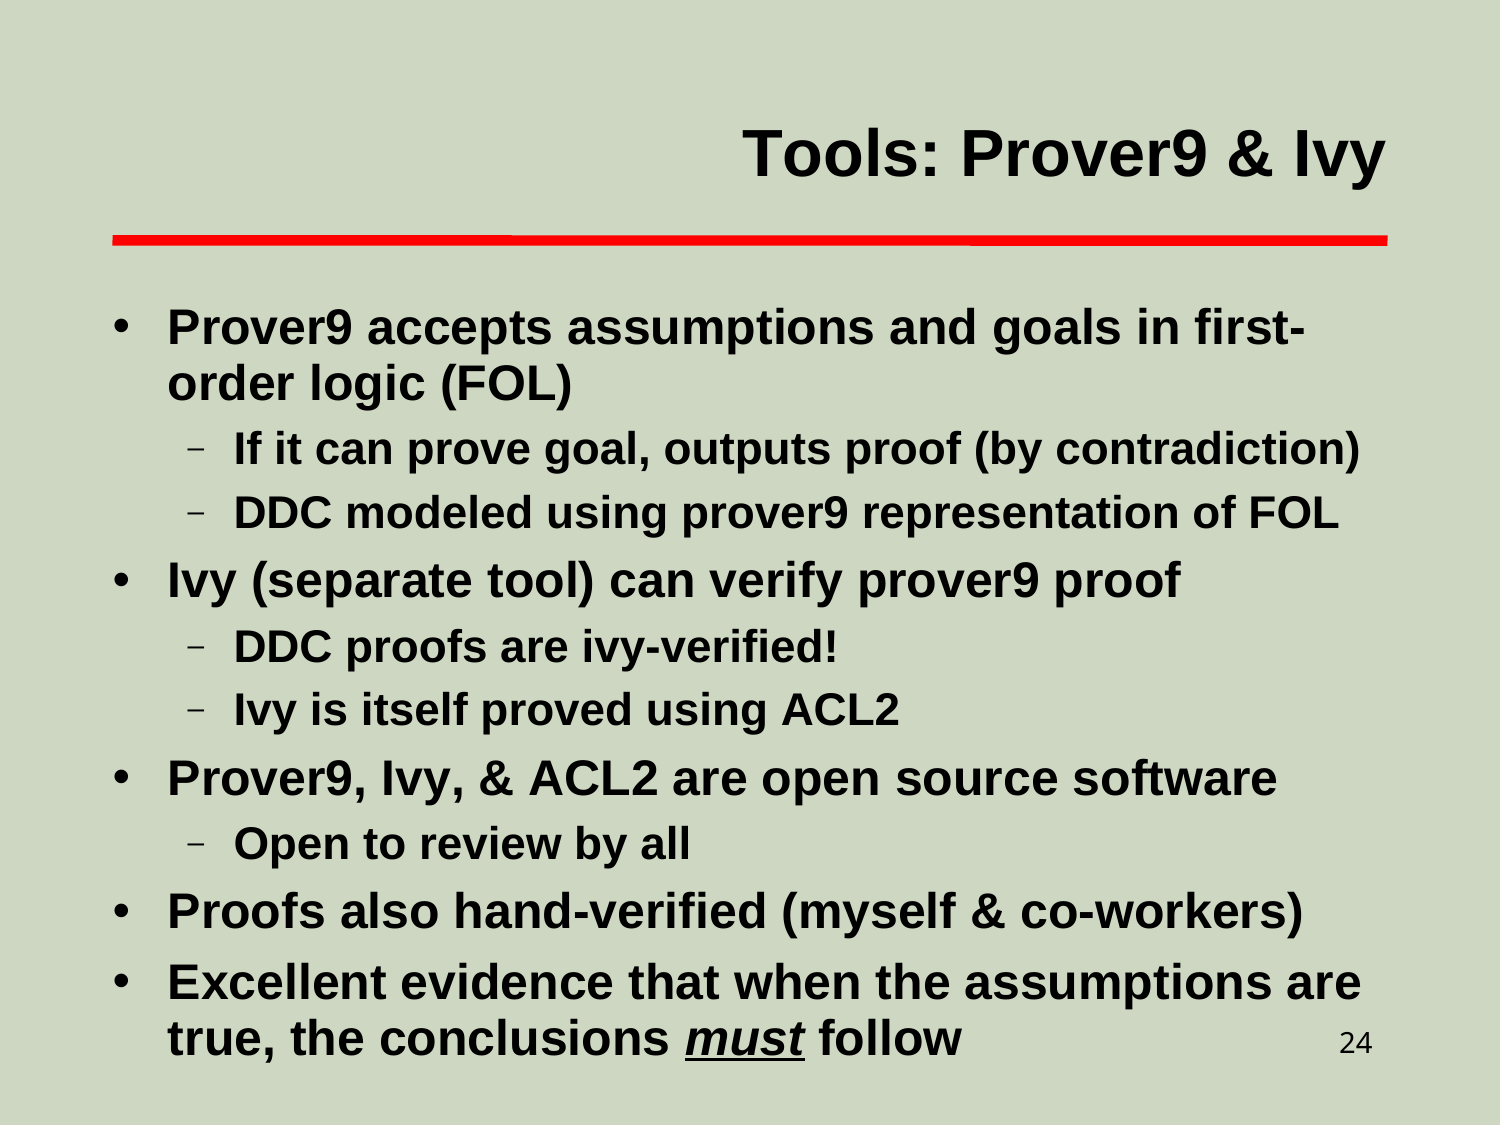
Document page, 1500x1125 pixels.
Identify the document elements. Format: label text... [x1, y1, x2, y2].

list Prover9 accepts assumptions and goals in first-order logic (FOL) If it can prove goal, outputs proof (by contradiction) DDC modeled using prover9 representation of FOL Ivy (separate tool) can verify prover9 proof DDC proofs are ivy-verified! Ivy is itself proved using ACL2 Prover9, Ivy, & ACL2 are open source software Open to review by all Proofs also hand-verified (myself & co-workers) Excellent evidence that when the assumptions are true, the conclusions must follow [112, 299, 1387, 1067]
title Tools: Prover9 & Ivy [124, 85, 1387, 223]
